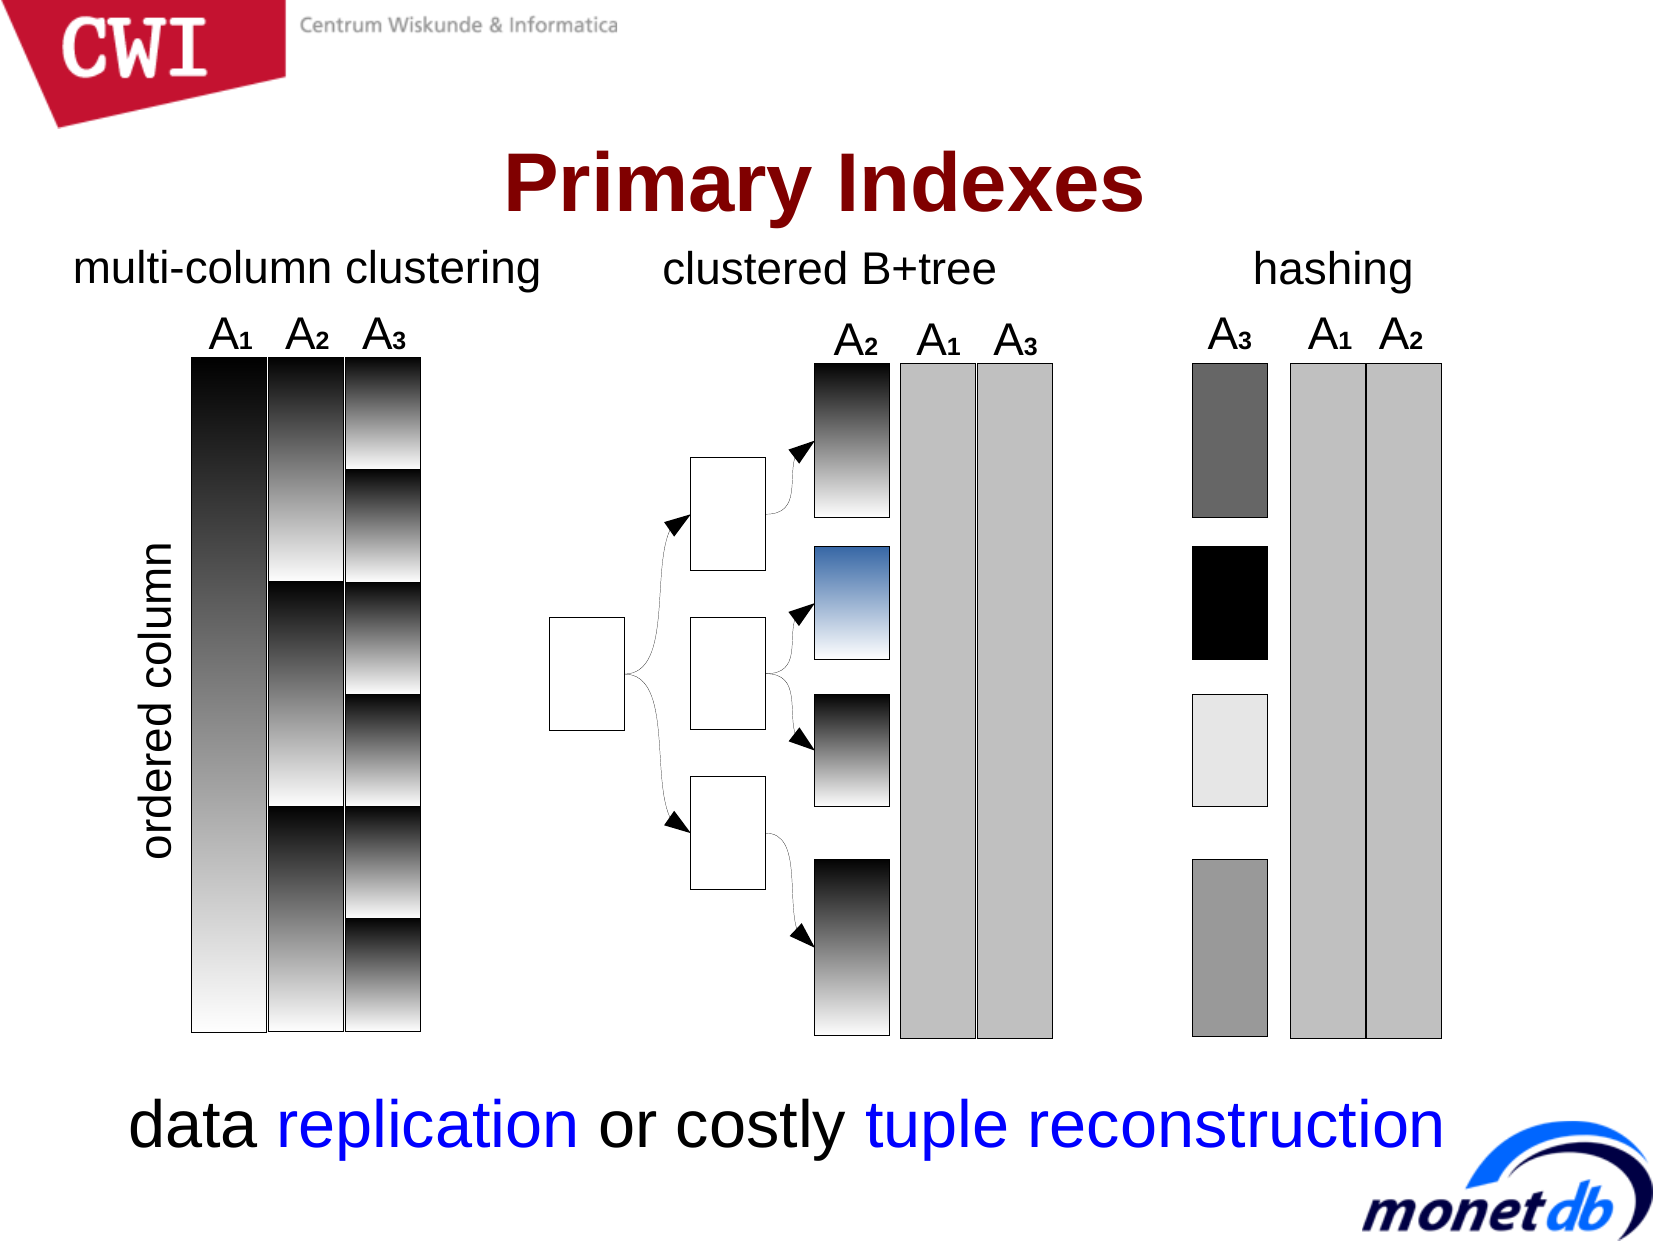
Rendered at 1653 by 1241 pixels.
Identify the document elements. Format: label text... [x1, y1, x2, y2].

text_box [814, 546, 890, 660]
text_box clustered B+tree [647, 235, 1013, 302]
text_box [1192, 859, 1268, 1037]
text_box [1290, 363, 1442, 1039]
text_box multi-column clustering [58, 235, 558, 302]
text_box [977, 363, 1053, 1039]
text_box [191, 357, 267, 1033]
text_box A2 [1364, 300, 1439, 367]
text_box [814, 694, 890, 807]
text_box A2 [819, 306, 894, 373]
text_box [268, 357, 344, 1032]
text_box hashing [1238, 235, 1429, 302]
text_box [1192, 546, 1268, 660]
text_box [1192, 694, 1268, 807]
text_box A1 [193, 302, 268, 367]
text_box A3 [1192, 300, 1267, 363]
text_box [345, 357, 421, 1032]
text_box A1 [901, 306, 976, 373]
picture [1362, 1118, 1653, 1241]
text_box ordered column [121, 526, 189, 875]
text_box A1 [1293, 300, 1364, 367]
text_box [1192, 363, 1268, 518]
text_box A3 [978, 306, 1053, 373]
text_box [900, 363, 976, 1039]
text_box A3 [347, 302, 422, 367]
text_box A2 [270, 302, 345, 367]
text_box [814, 859, 890, 1036]
list data replication or costly tuple reconstruction [37, 1087, 1538, 1201]
text_box [814, 363, 890, 518]
picture [0, 0, 691, 129]
title Primary Indexes [37, 78, 1613, 287]
